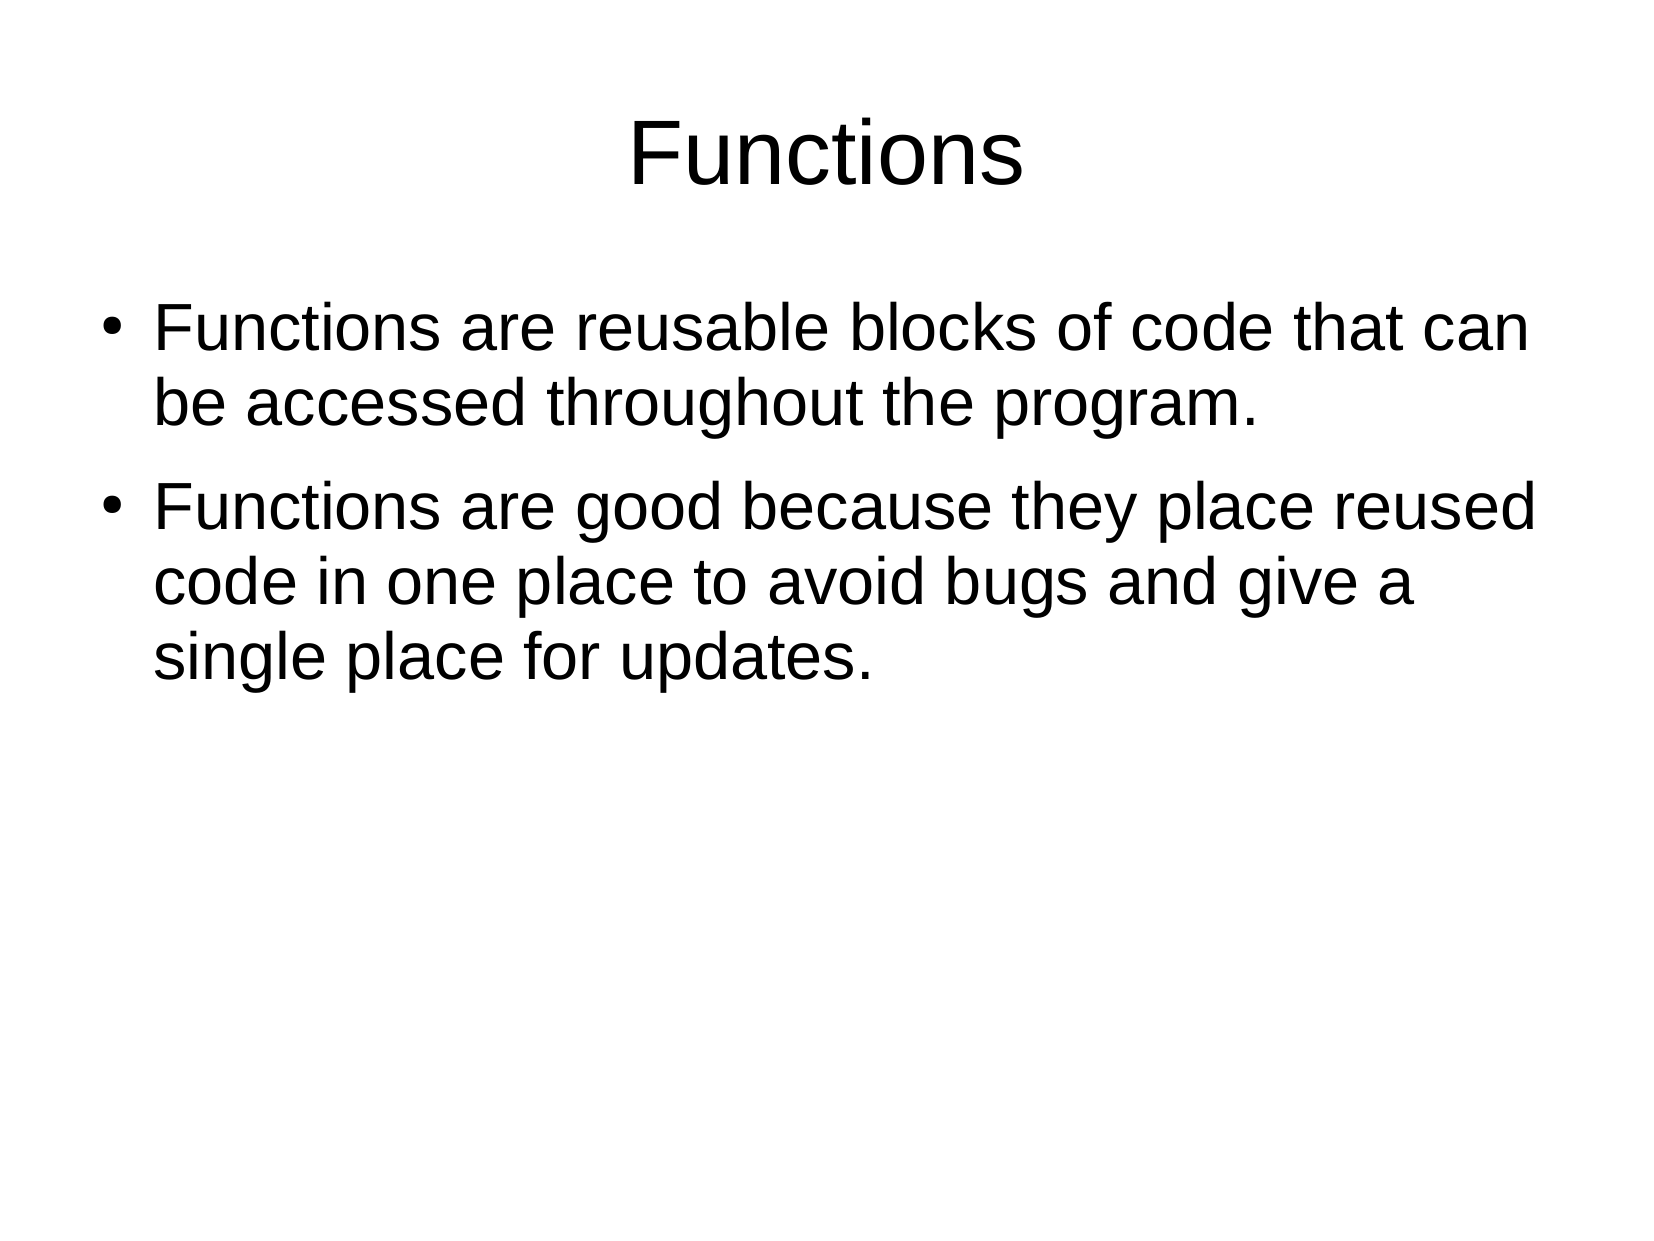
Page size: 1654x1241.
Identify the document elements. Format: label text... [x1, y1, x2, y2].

title Functions [82, 49, 1571, 257]
list Functions are reusable blocks of code that can be accessed throughout the program. Functions are good because they place reused code in one place to avoid bugs and give a single place for updates. [82, 290, 1571, 1010]
